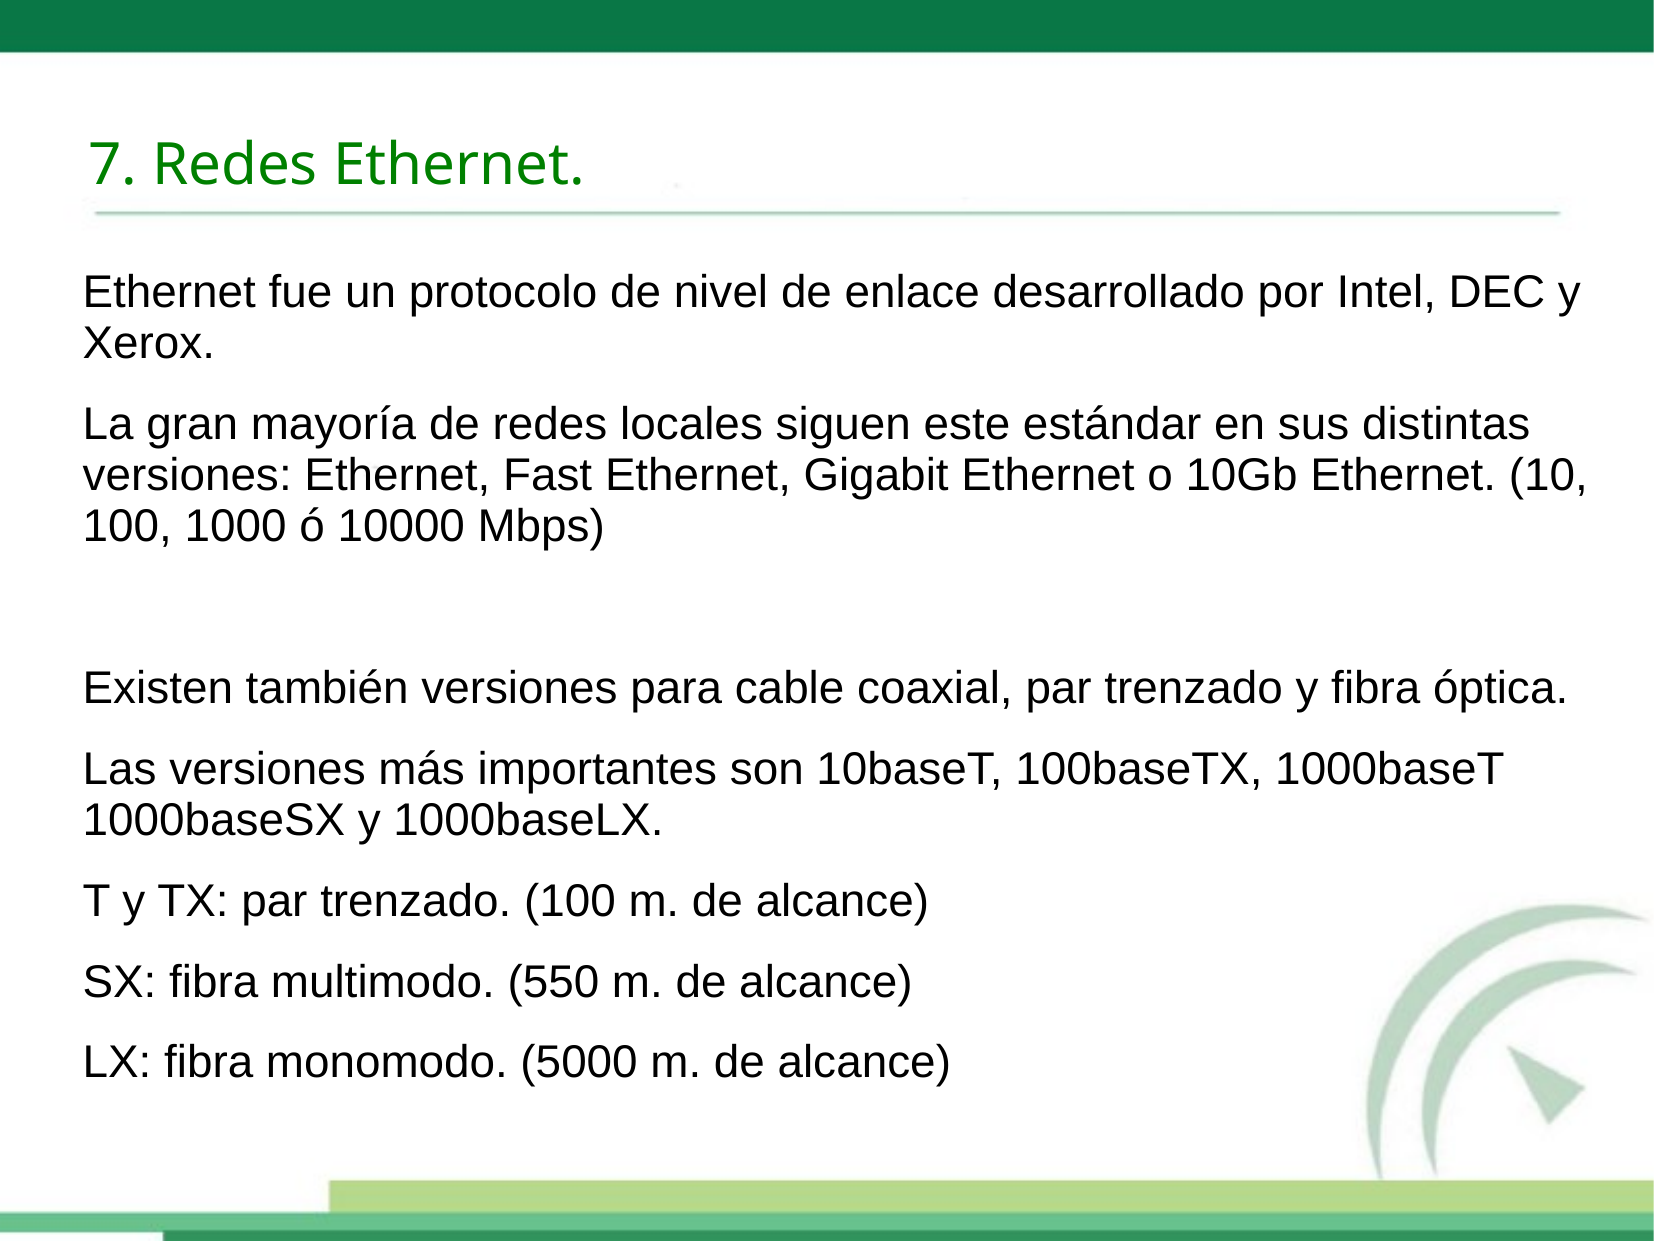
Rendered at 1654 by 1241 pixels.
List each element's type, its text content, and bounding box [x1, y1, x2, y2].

picture [0, 0, 1654, 1241]
list Ethernet fue un protocolo de nivel de enlace desarrollado por Intel, DEC y Xerox. La gran mayoría de redes locales siguen este estándar en sus distintas versiones: Ethernet, Fast Ethernet, Gigabit Ethernet o 10Gb Ethernet. (10, 100, 1000 ó 10000 Mbps) Existen también versiones para cable coaxial, par trenzado y fibra óptica. Las versiones más importantes son 10baseT, 100baseTX, 1000baseT 1000baseSX y 1000baseLX. T y TX: par trenzado. (100 m. de alcance) SX: fibra multimodo. (550 m. de alcance) LX: fibra monomodo. (5000 m. de alcance) [82, 265, 1595, 1157]
title 7. Redes Ethernet. [88, 58, 1577, 265]
